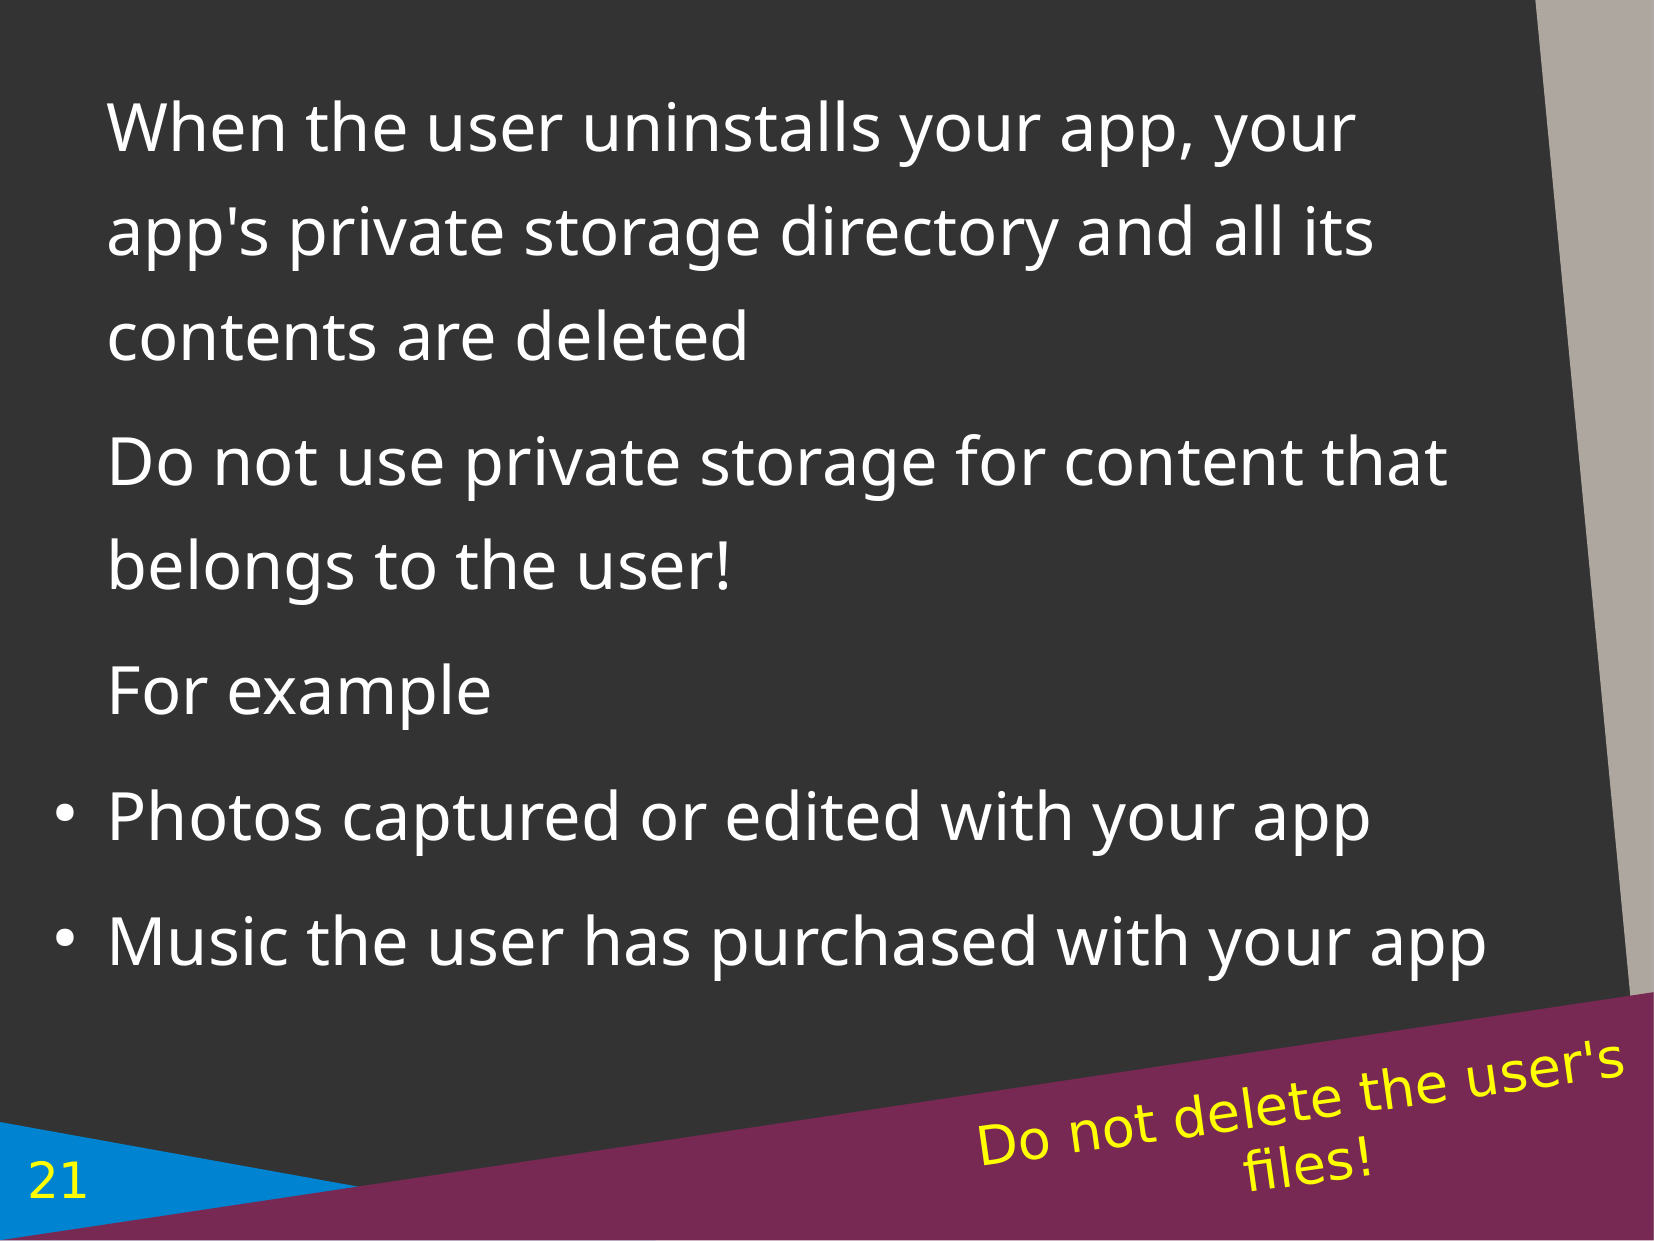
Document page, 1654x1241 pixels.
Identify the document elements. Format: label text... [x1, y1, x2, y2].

title Do not delete the user's files! [956, 995, 1654, 1241]
list When the user uninstalls your app, your app's private storage directory and all its contents are deleted Do not use private storage for content that belongs to the user! For example Photos captured or edited with your app Music the user has purchased with your app [35, 59, 1524, 993]
